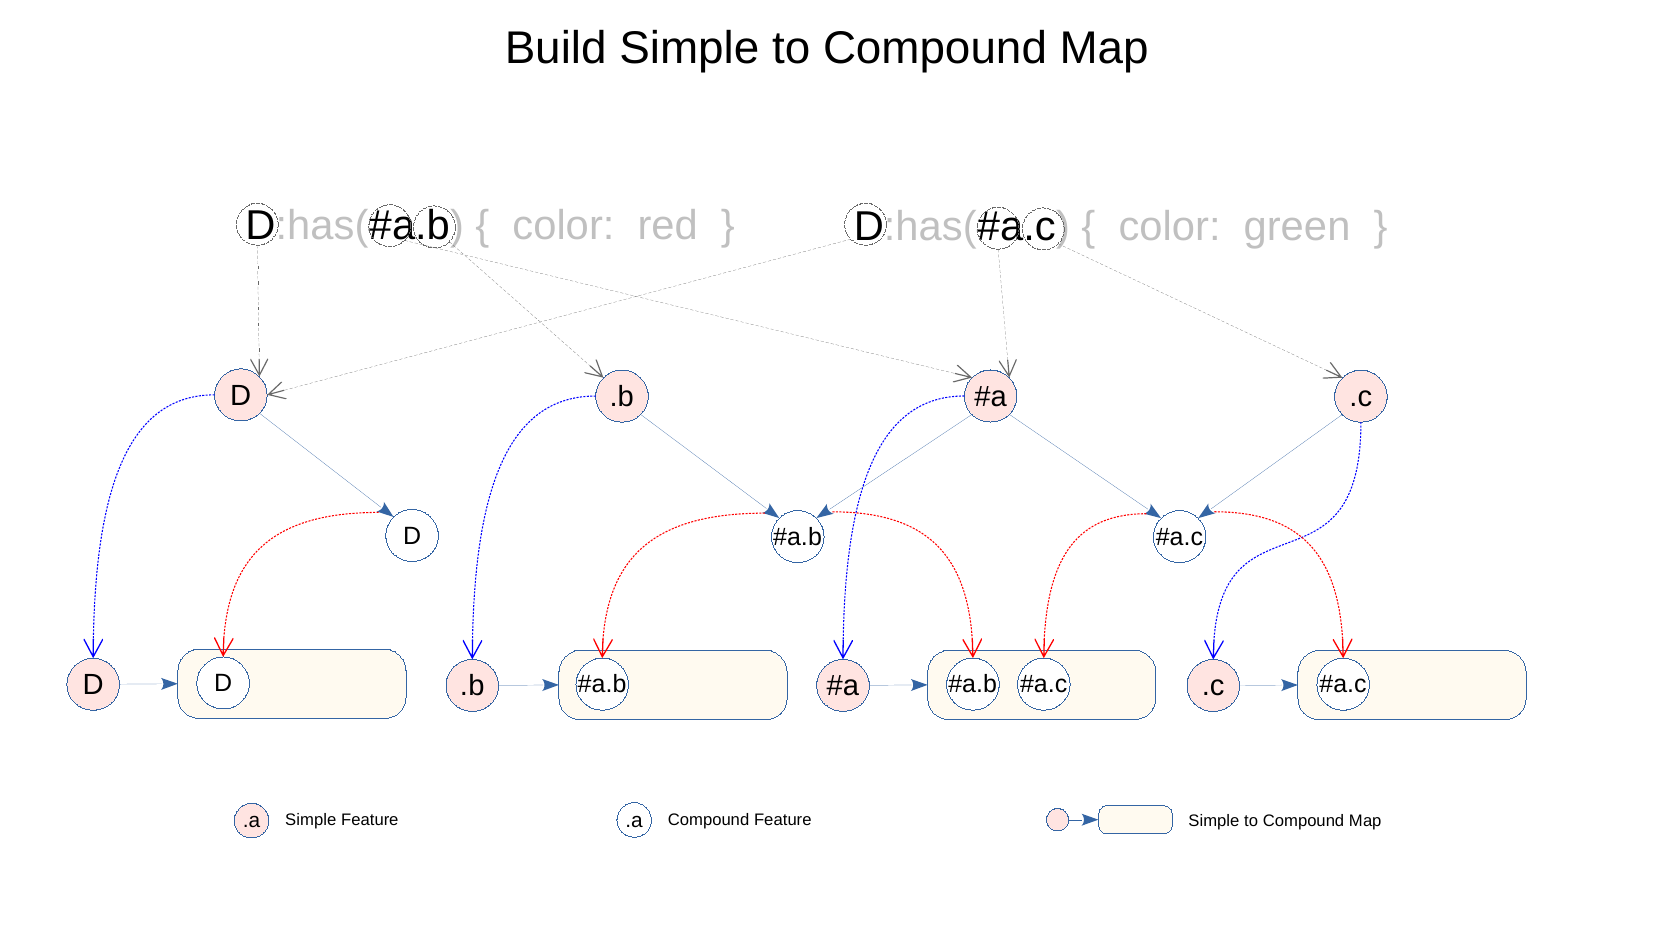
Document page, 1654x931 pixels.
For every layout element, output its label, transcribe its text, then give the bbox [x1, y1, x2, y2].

text_box .b [595, 370, 649, 423]
text_box [368, 204, 411, 247]
text_box #a.c [1316, 658, 1370, 711]
text_box #a [816, 659, 870, 712]
text_box .a [616, 802, 652, 838]
text_box D [66, 658, 120, 711]
text_box [413, 205, 456, 248]
text_box .c [1334, 370, 1388, 423]
text_box [927, 650, 1156, 720]
text_box [1046, 808, 1069, 831]
text_box #a.c [1017, 658, 1071, 711]
text_box #a.b [771, 532, 825, 563]
text_box D [385, 517, 439, 562]
text_box [236, 203, 279, 246]
text_box [558, 650, 788, 720]
text_box D:has(#a.b) { color: red } [230, 201, 806, 248]
text_box D:has(#a.c) { color: green } [838, 202, 1414, 250]
text_box [1022, 207, 1065, 250]
text_box #a [964, 369, 1017, 423]
text_box [1146, 485, 1215, 541]
text_box Simple to Compound Map [1173, 804, 1426, 838]
text_box [1297, 650, 1527, 720]
text_box [1098, 805, 1173, 834]
text_box Build Simple to Compound Map [0, 15, 1654, 91]
text_box Compound Feature [653, 802, 865, 837]
text_box .a [234, 803, 269, 838]
text_box [177, 649, 407, 719]
text_box .c [1187, 659, 1240, 712]
text_box D [196, 656, 250, 709]
text_box D [214, 368, 268, 421]
text_box Simple Feature [270, 803, 429, 837]
text_box [844, 203, 887, 246]
text_box #a.b [575, 658, 629, 711]
text_box .b [446, 659, 499, 712]
text_box D [407, 537, 417, 542]
text_box [378, 486, 432, 539]
text_box #a.b [946, 658, 1000, 711]
text_box [977, 207, 1020, 250]
text_box [764, 485, 833, 540]
text_box #a.c [1153, 532, 1206, 563]
